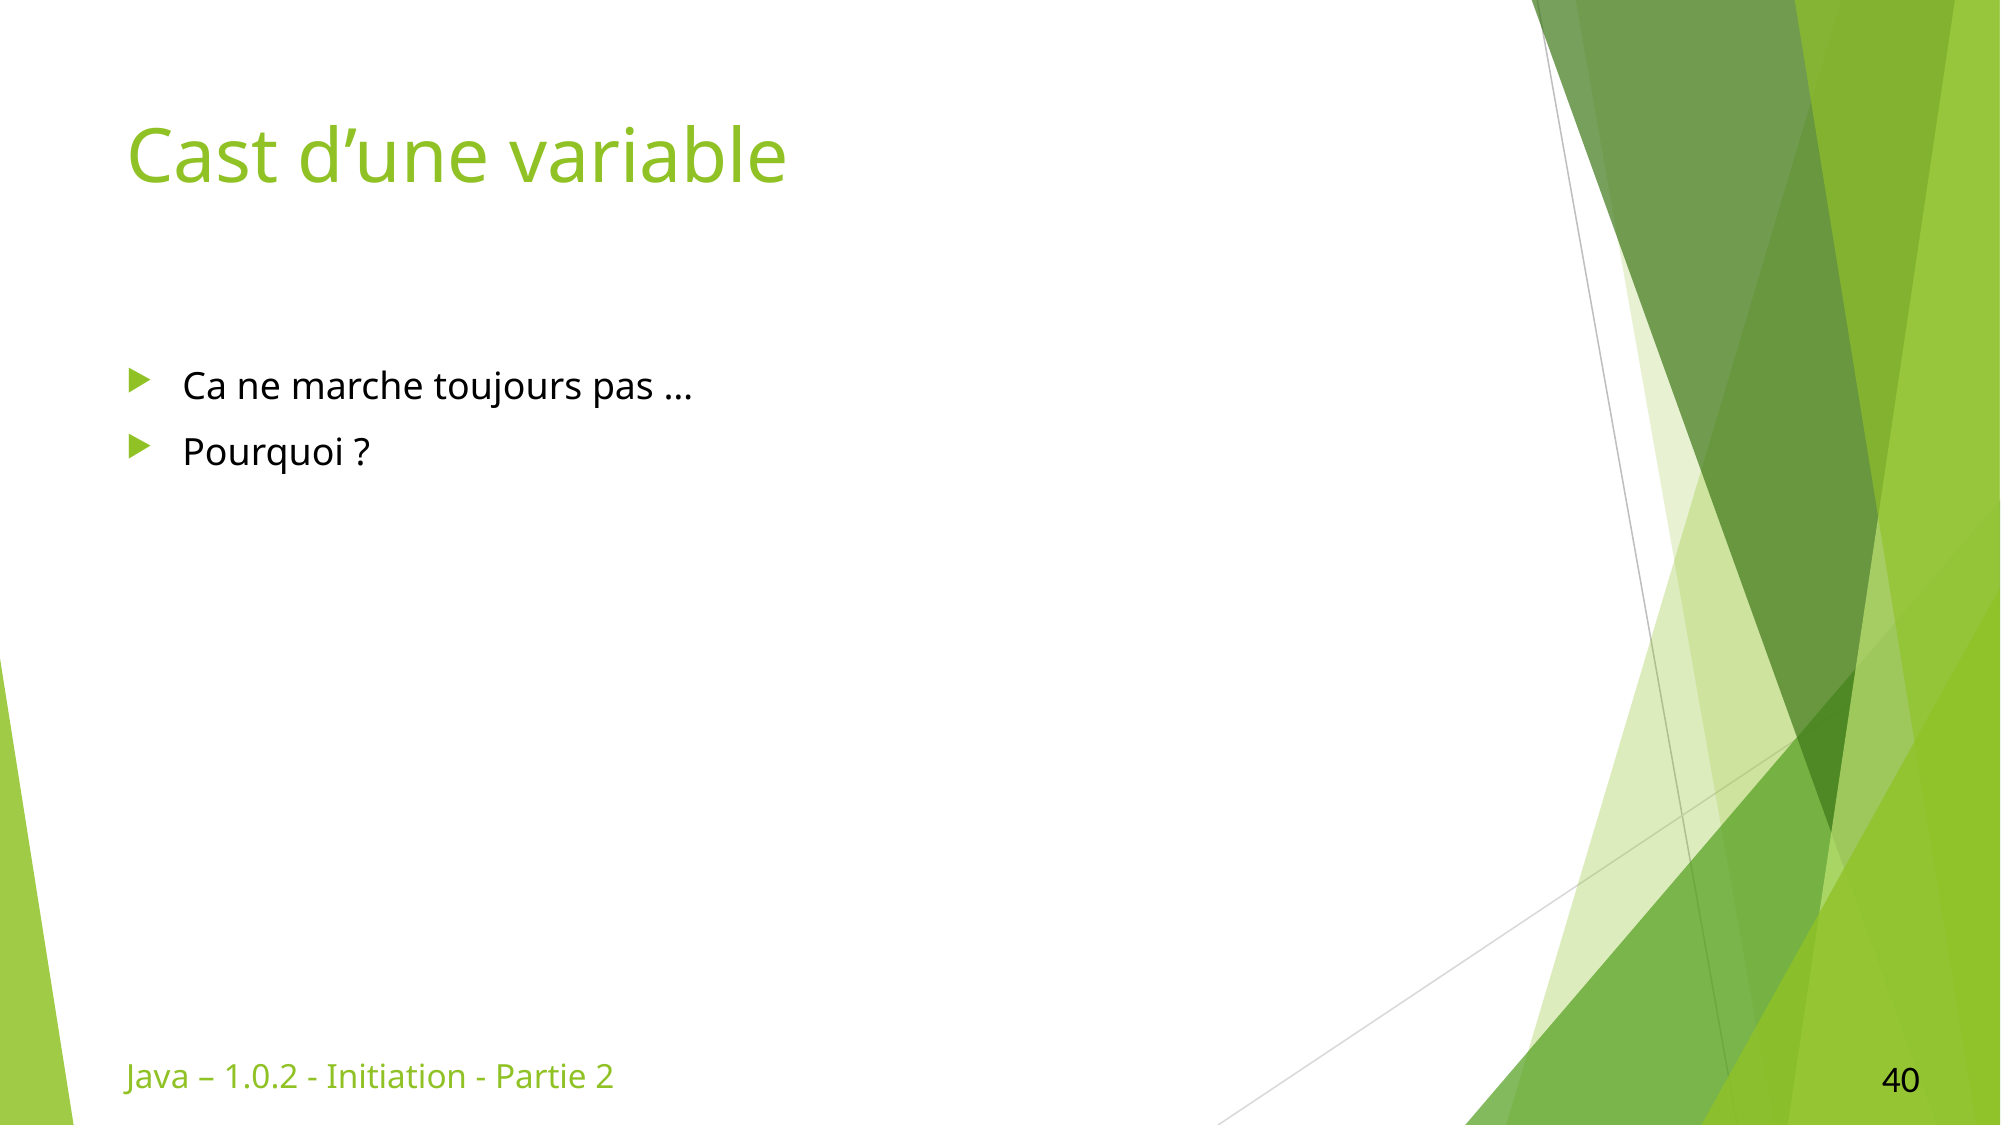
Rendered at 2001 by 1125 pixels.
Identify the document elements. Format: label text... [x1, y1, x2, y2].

text_box [1866, 1047, 1979, 1108]
list Ca ne marche toujours pas … Pourquoi ? [111, 354, 1522, 992]
title Cast d’une variable [111, 99, 1522, 317]
text_box Java – 1.0.2 - Initiation - Partie 2 [111, 1047, 1094, 1109]
